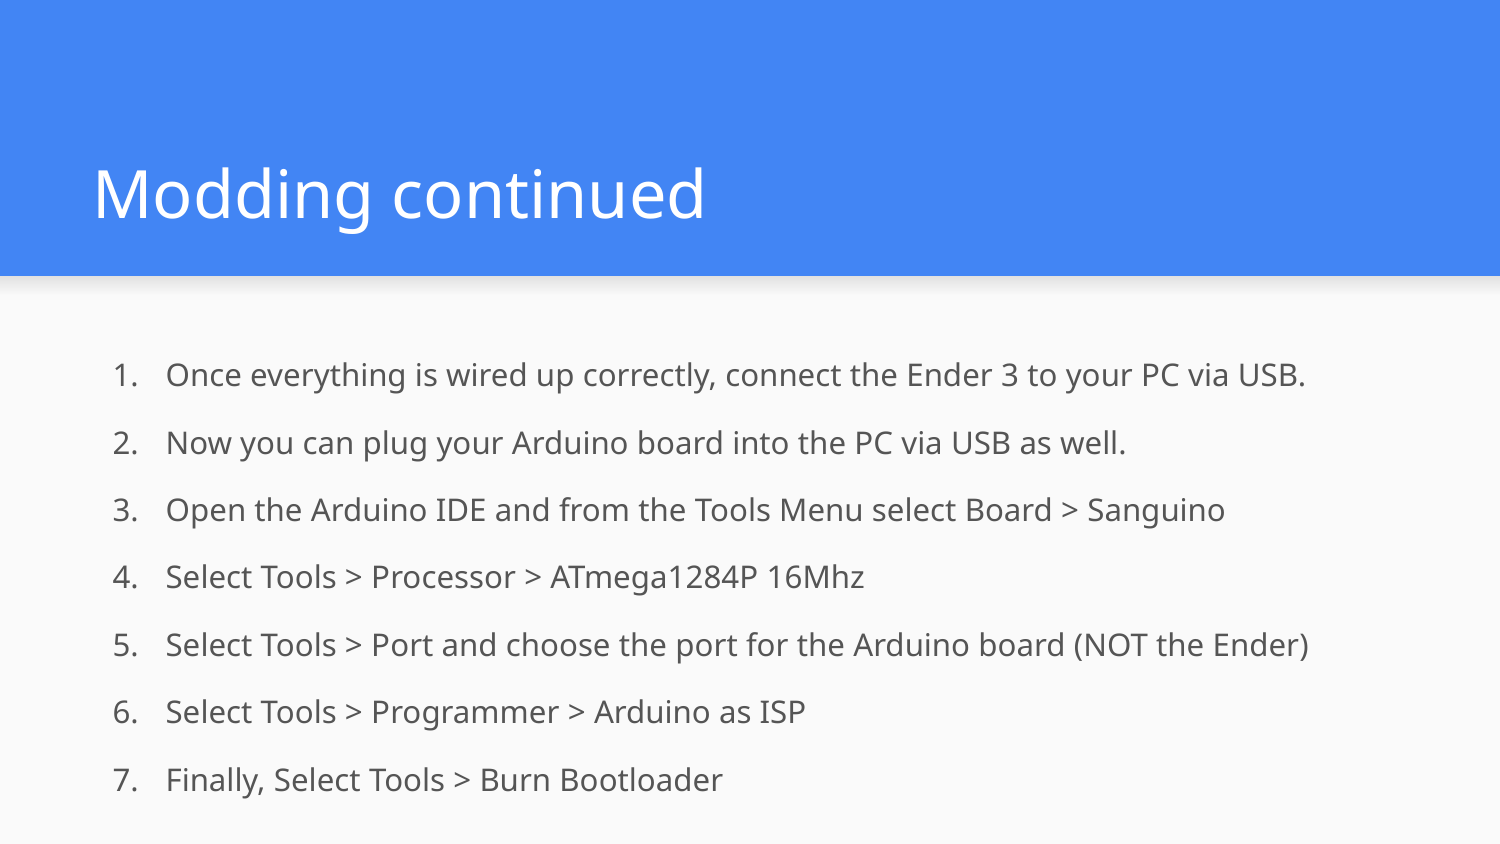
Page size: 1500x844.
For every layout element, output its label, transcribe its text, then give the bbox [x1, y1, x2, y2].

title Modding continued [77, 121, 1427, 248]
list Once everything is wired up correctly, connect the Ender 3 to your PC via USB. Now you can plug your Arduino board into the PC via USB as well. Open the Arduino IDE and from the Tools Menu select Board > Sanguino Select Tools > Processor > ATmega1284P 16Mhz Select Tools > Port and choose the port for the Arduino board (NOT the Ender) Select Tools > Programmer > Arduino as ISP Finally, Select Tools > Burn Bootloader [75, 310, 1425, 756]
